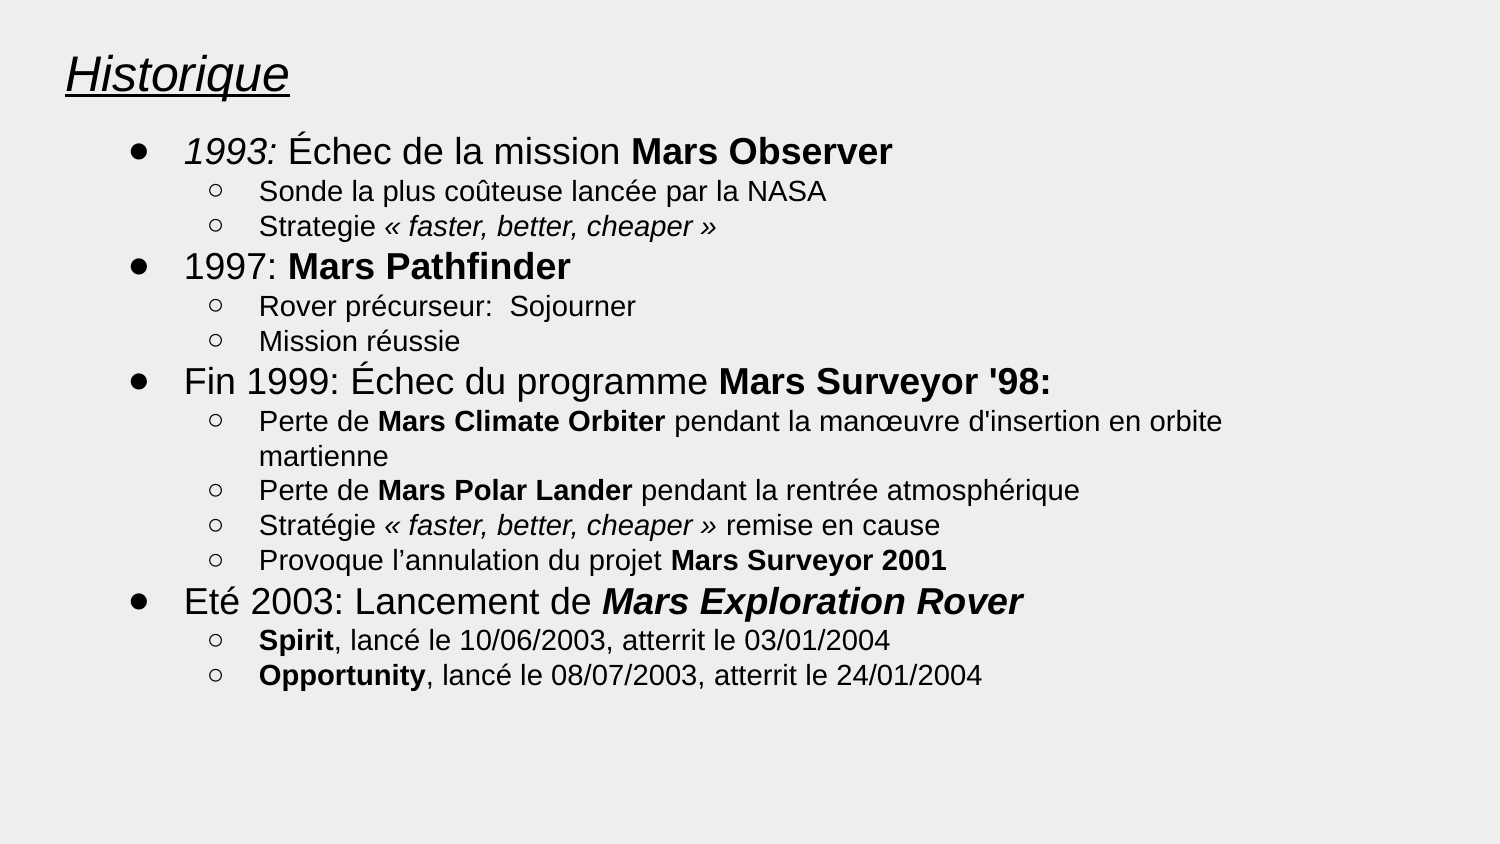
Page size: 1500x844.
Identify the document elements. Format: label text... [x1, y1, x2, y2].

text_box Historique [50, 26, 944, 112]
text_box 1993: Échec de la mission Mars Observer Sonde la plus coûteuse lancée par la NASA Strategie « faster, better, cheaper » 1997: Mars Pathfinder Rover précurseur: Sojourner Mission réussie Fin 1999: Échec du programme Mars Surveyor '98: Perte de Mars Climate Orbiter pendant la manœuvre d'insertion en orbite martienne Perte de Mars Polar Lander pendant la rentrée atmosphérique Stratégie « faster, better, cheaper » remise en cause Provoque l’annulation du projet Mars Surveyor 2001 Eté 2003: Lancement de Mars Exploration Rover Spirit, lancé le 10/06/2003, atterrit le 03/01/2004 Opportunity, lancé le 08/07/2003, atterrit le 24/01/2004 [93, 111, 1367, 796]
